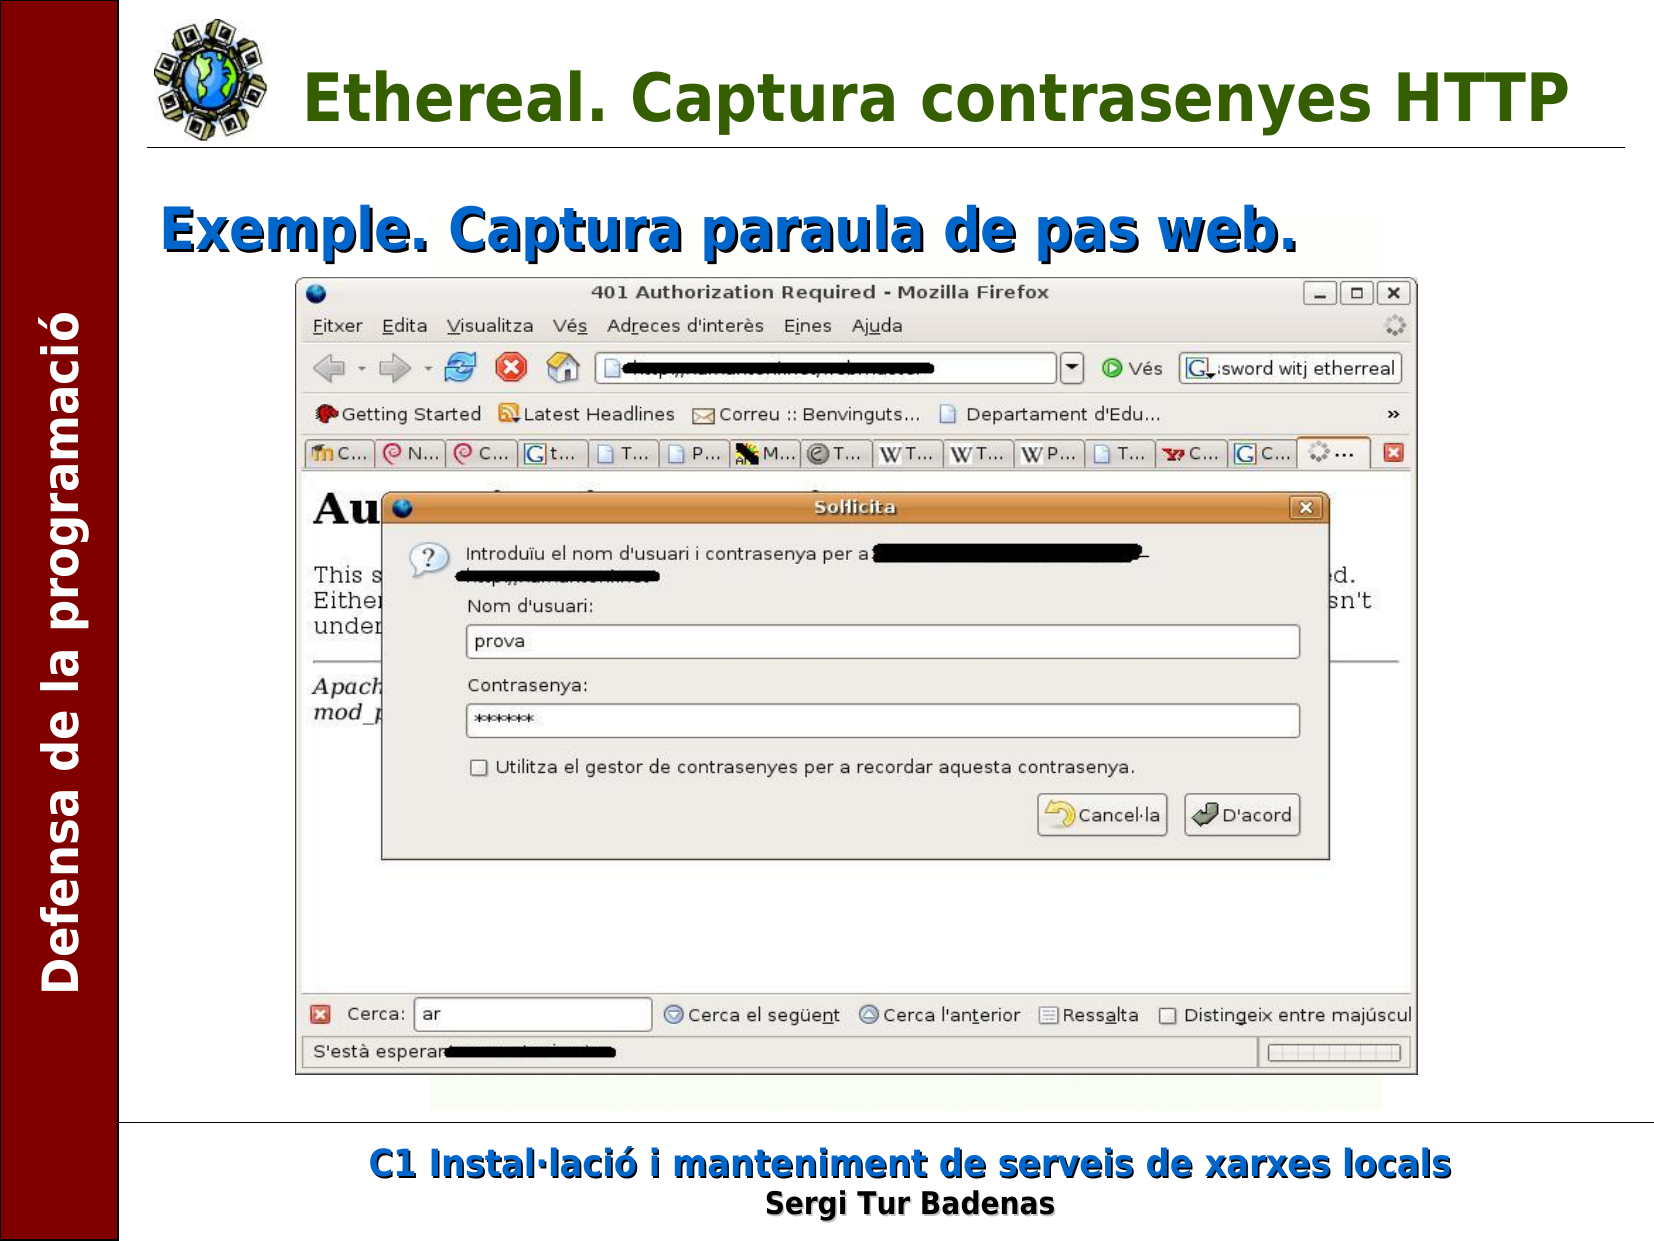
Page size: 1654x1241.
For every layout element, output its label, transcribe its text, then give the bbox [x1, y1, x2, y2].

title Ethereal. Captura contrasenyes HTTP [255, 20, 1619, 177]
picture [154, 19, 268, 142]
picture [295, 277, 1418, 1111]
list Exemple. Captura paraula de pas web. [141, 195, 1630, 1046]
